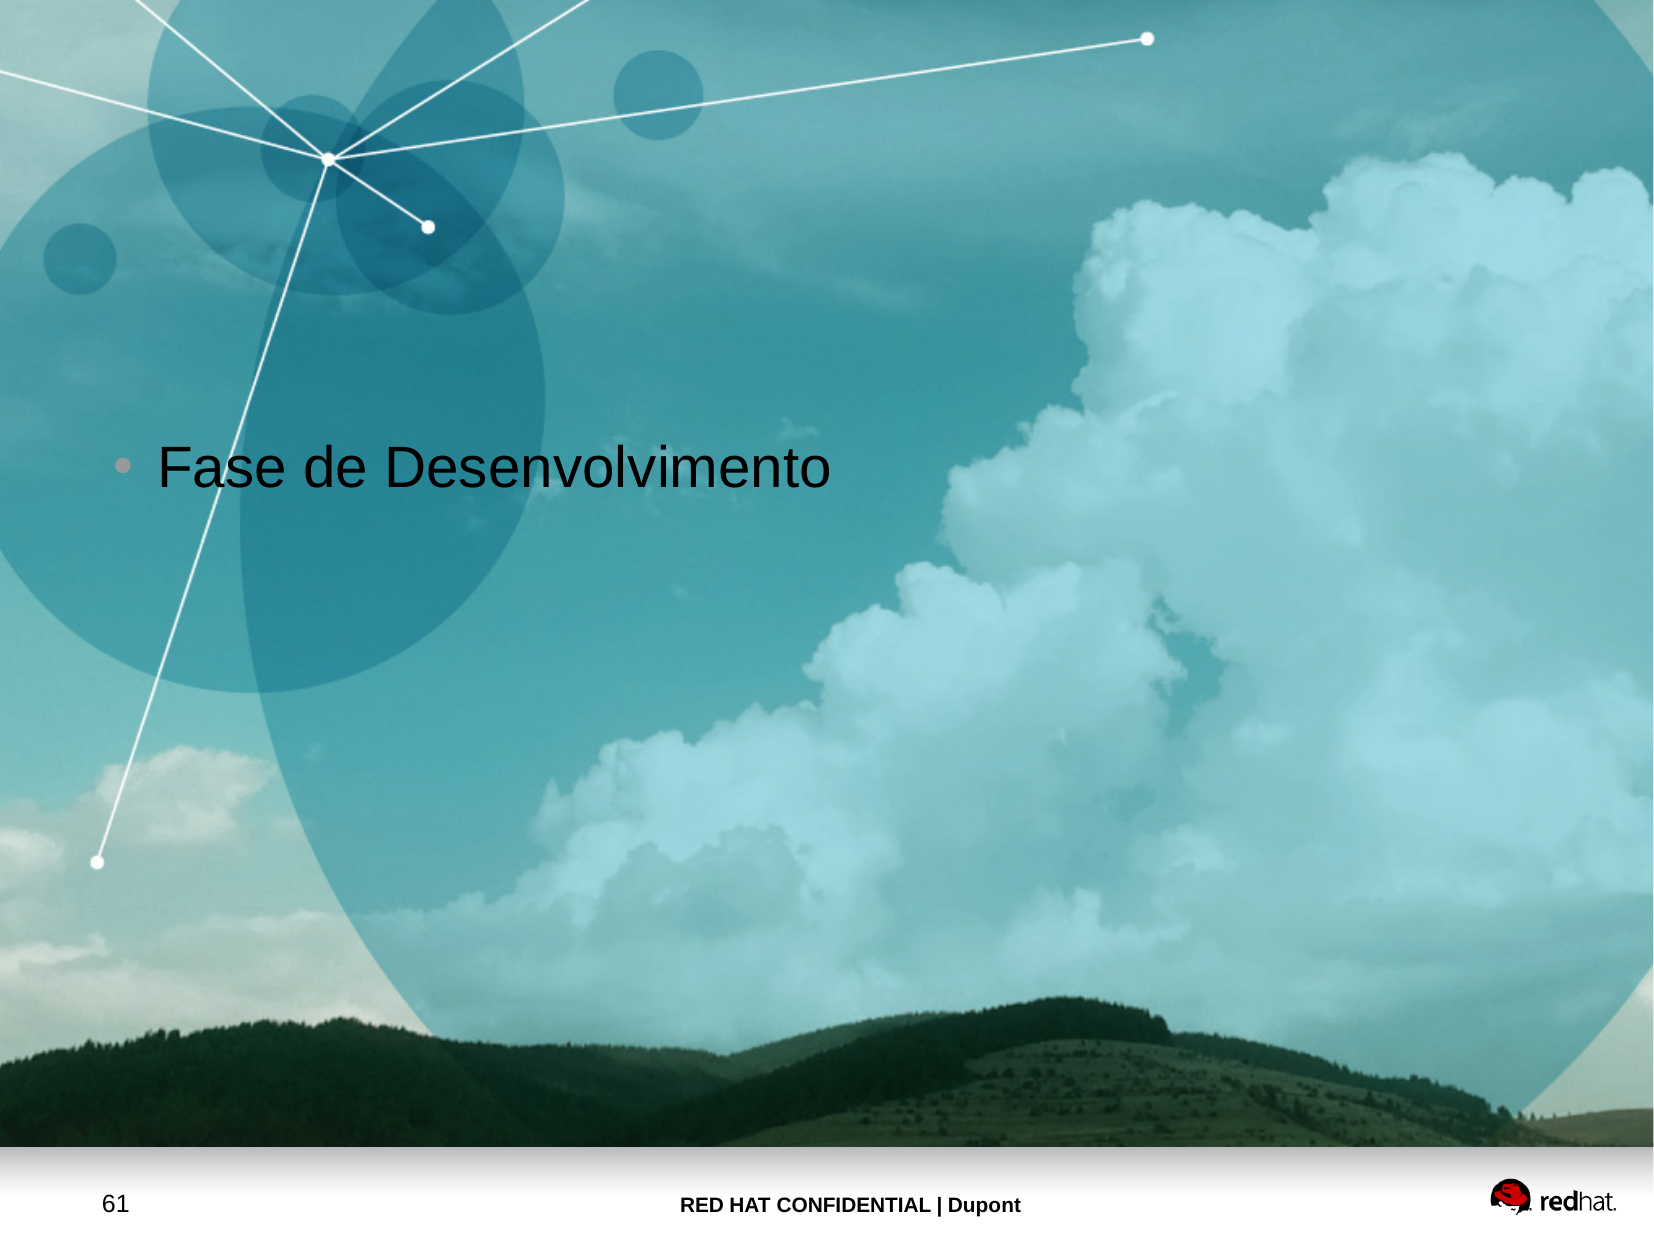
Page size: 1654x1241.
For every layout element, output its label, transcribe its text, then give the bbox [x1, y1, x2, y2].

picture [0, 0, 1654, 1241]
text_box Fase de Desenvolvimento [82, 262, 1571, 862]
